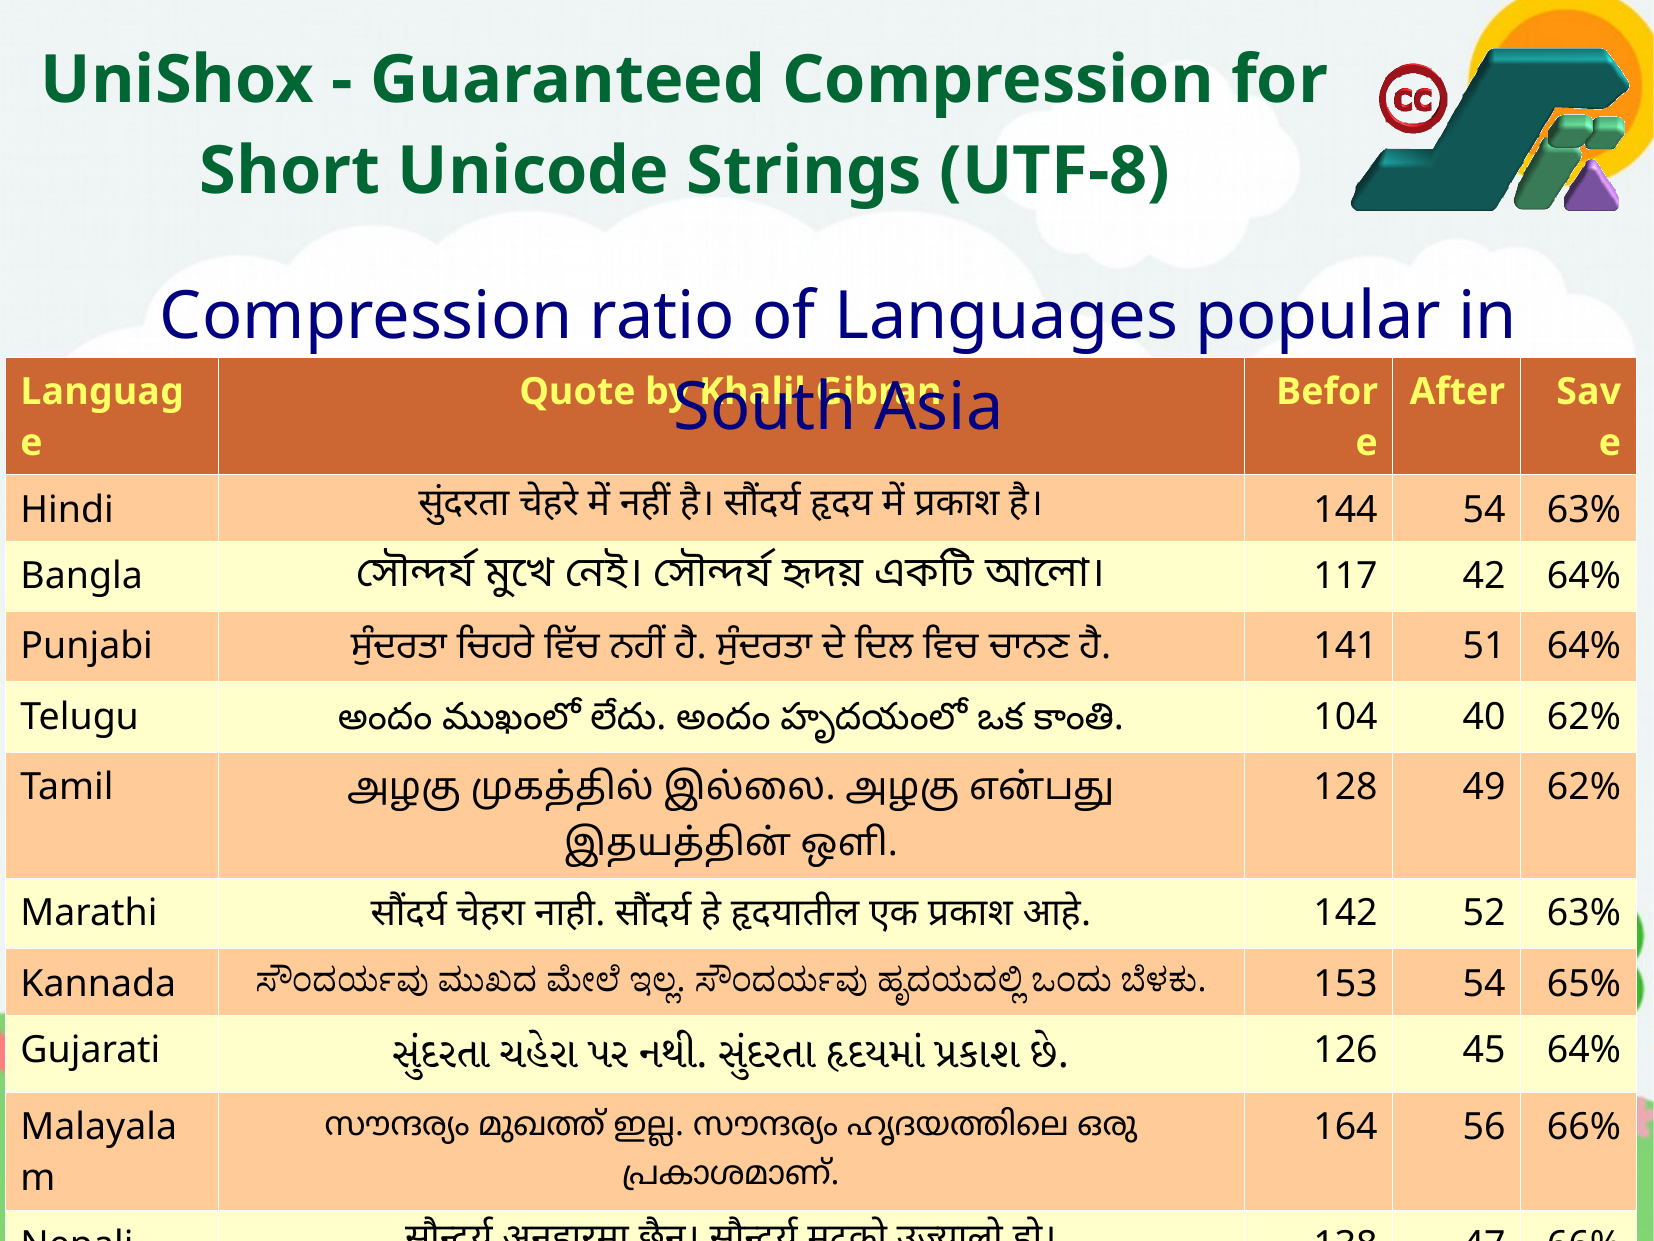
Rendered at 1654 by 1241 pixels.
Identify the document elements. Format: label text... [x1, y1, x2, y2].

table_cell Gujarati [6, 1016, 218, 1092]
text_box UniShox - Guaranteed Compression for Short Unicode Strings (UTF-8) [23, 23, 1347, 237]
table_cell सौंदर्य चेहरा नाही. सौंदर्य हे हृदयातील एक प्रकाश आहे. [219, 879, 1244, 948]
table_cell Hindi [6, 475, 218, 541]
table_cell 141 [1245, 612, 1392, 681]
table_cell 64% [1521, 1016, 1636, 1092]
table_cell 104 [1245, 682, 1392, 752]
table_cell Kannada [6, 949, 218, 1015]
table_cell 62% [1521, 753, 1636, 878]
table_cell అందం ముఖంలో లేదు. అందం హృదయంలో ఒక కాంతి. [219, 682, 1244, 752]
table_cell 117 [1245, 542, 1392, 611]
table_cell Bangla [6, 542, 218, 611]
table_cell Malayalam [6, 1093, 218, 1210]
table_cell 54 [1393, 475, 1520, 541]
table_cell 52 [1393, 879, 1520, 948]
table_header Quote by Khalil Gibran [219, 367, 1244, 474]
table_cell 64% [1521, 612, 1636, 681]
table_header Before [1245, 367, 1392, 474]
table_cell 164 [1245, 1093, 1392, 1210]
table_cell Nepali [6, 1211, 218, 1241]
table_cell 42 [1393, 542, 1520, 611]
table_cell Telugu [6, 682, 218, 752]
table_cell 49 [1393, 753, 1520, 878]
table_cell സൗന്ദര്യം മുഖത്ത് ഇല്ല. സൗന്ദര്യം ഹൃദയത്തിലെ ഒരു പ്രകാശമാണ്. [219, 1093, 1244, 1210]
table_cell Punjabi [6, 612, 218, 681]
text_box Compression ratio of Languages popular in South Asia [59, 260, 1619, 367]
table_cell Marathi [6, 879, 218, 948]
table_cell 142 [1245, 879, 1392, 948]
table_header Language [6, 358, 218, 474]
table_cell Tamil [6, 753, 218, 878]
table_header Save [1521, 358, 1636, 474]
picture [0, 0, 1654, 1241]
table_cell 51 [1393, 612, 1520, 681]
table_cell সৌন্দর্য মুখে নেই। সৌন্দর্য হৃদয় একটি আলো। [219, 542, 1244, 611]
table_cell 128 [1245, 753, 1392, 878]
table_cell 138 [1245, 1211, 1392, 1241]
table_cell 65% [1521, 949, 1636, 1015]
table_cell ಸೌಂದರ್ಯವು ಮುಖದ ಮೇಲೆ ಇಲ್ಲ. ಸೌಂದರ್ಯವು ಹೃದಯದಲ್ಲಿ ಒಂದು ಬೆಳಕು. [219, 949, 1244, 1015]
table_cell 126 [1245, 1016, 1392, 1092]
table_cell 64% [1521, 542, 1636, 611]
table_cell 66% [1521, 1093, 1636, 1210]
table_cell सुंदरता चेहरे में नहीं है। सौंदर्य हृदय में प्रकाश है। [219, 475, 1244, 541]
table_cell 144 [1245, 475, 1392, 541]
table_cell 63% [1521, 879, 1636, 948]
table_cell 63% [1521, 475, 1636, 541]
table_cell ਸੁੰਦਰਤਾ ਚਿਹਰੇ ਵਿੱਚ ਨਹੀਂ ਹੈ. ਸੁੰਦਰਤਾ ਦੇ ਦਿਲ ਵਿਚ ਚਾਨਣ ਹੈ. [219, 612, 1244, 681]
table_cell 56 [1393, 1093, 1520, 1210]
table_cell 153 [1245, 949, 1392, 1015]
table_cell 40 [1393, 682, 1520, 752]
table_header After [1393, 367, 1520, 474]
table_cell सौन्दर्य अनुहारमा छैन। सौन्दर्य मुटुको उज्यालो हो। [219, 1211, 1244, 1241]
table_cell 47 [1393, 1211, 1520, 1241]
table_cell સુંદરતા ચહેરા પર નથી. સુંદરતા હૃદયમાં પ્રકાશ છે. [219, 1016, 1244, 1092]
table_cell 66% [1521, 1211, 1636, 1241]
table_cell அழகு முகத்தில் இல்லை. அழகு என்பது இதயத்தின் ஒளி. [219, 753, 1244, 878]
table_cell 54 [1393, 949, 1520, 1015]
table_cell 62% [1521, 682, 1636, 752]
table_cell 138 [1362, 1233, 1371, 1241]
table_cell 45 [1393, 1016, 1520, 1092]
